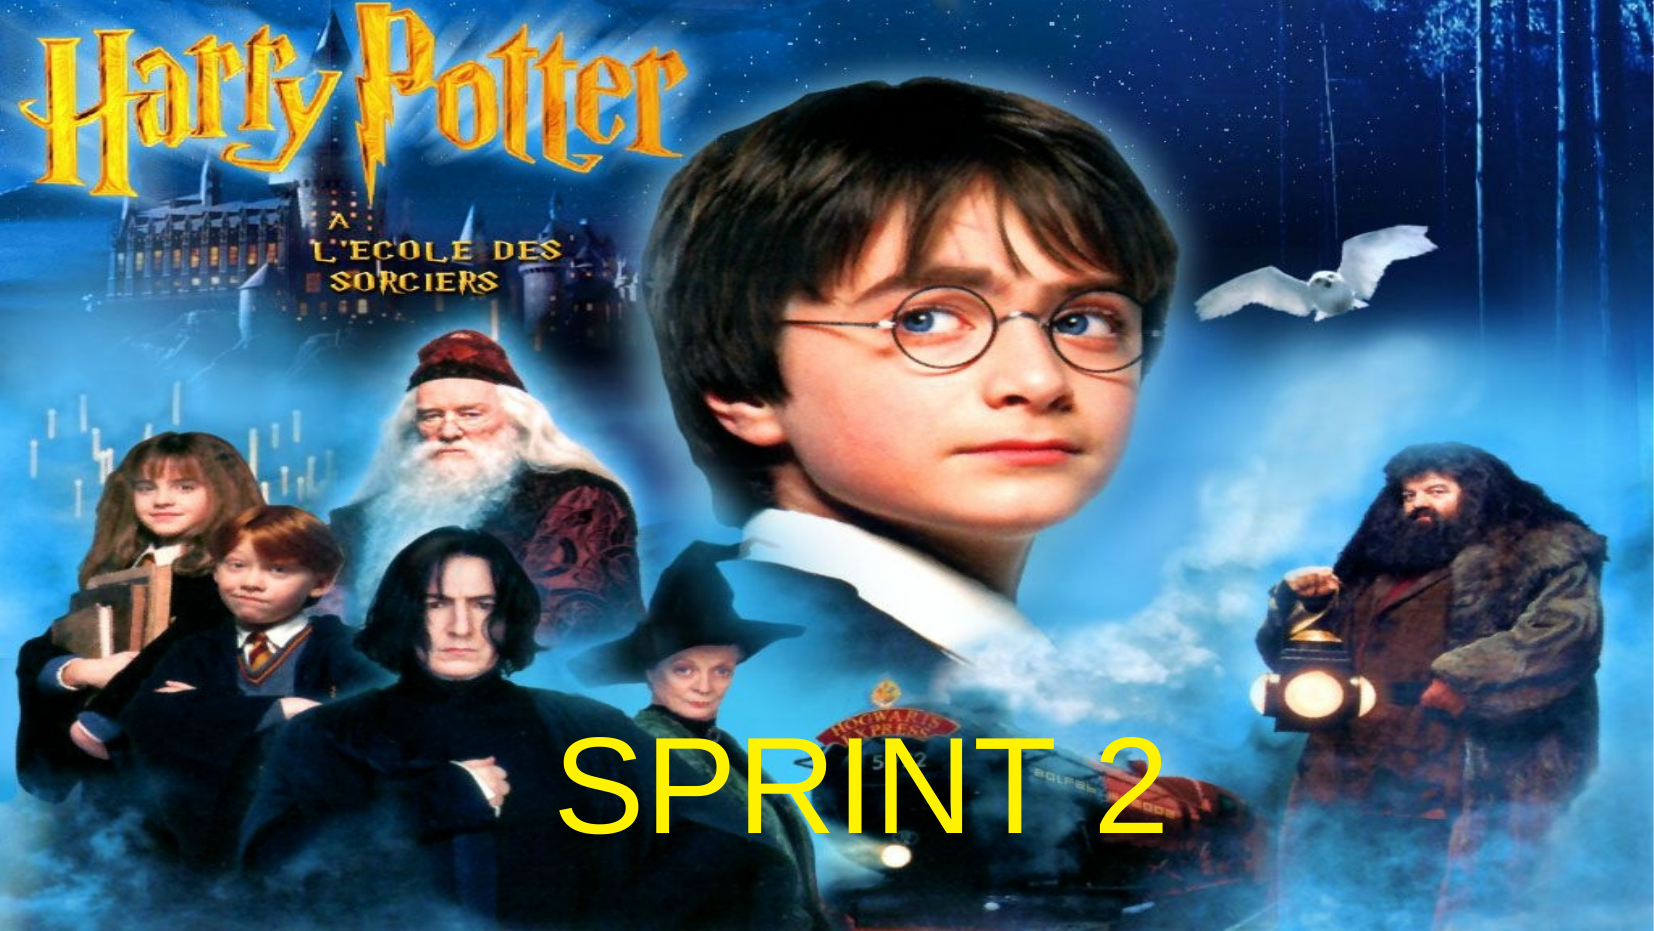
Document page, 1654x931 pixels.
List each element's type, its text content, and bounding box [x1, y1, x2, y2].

title SPRINT 2 [118, 708, 1607, 864]
picture [0, 0, 1654, 931]
